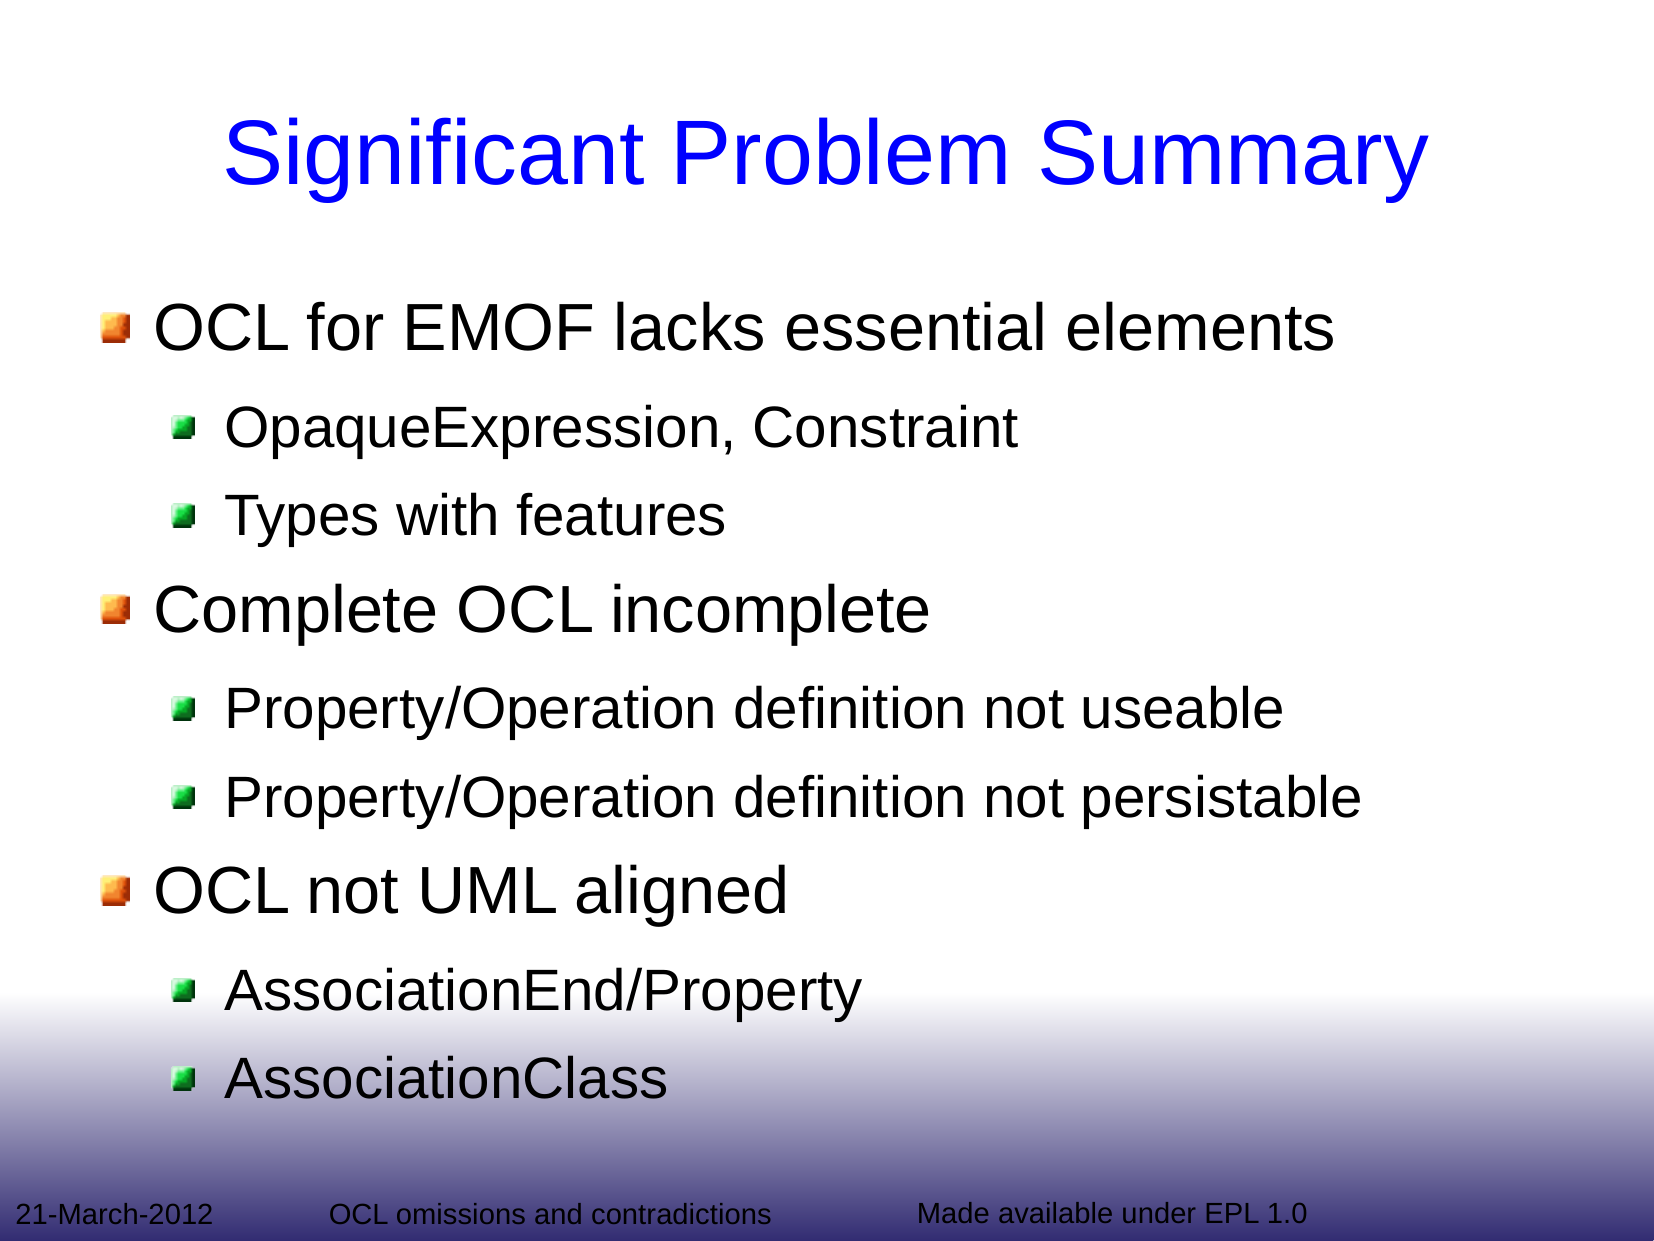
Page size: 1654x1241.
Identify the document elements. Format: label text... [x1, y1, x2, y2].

list OCL for EMOF lacks essential elements OpaqueExpression, Constraint Types with features Complete OCL incomplete Property/Operation definition not useable Property/Operation definition not persistable OCL not UML aligned AssociationEnd/Property AssociationClass [82, 290, 1571, 1110]
title Significant Problem Summary [82, 49, 1571, 257]
